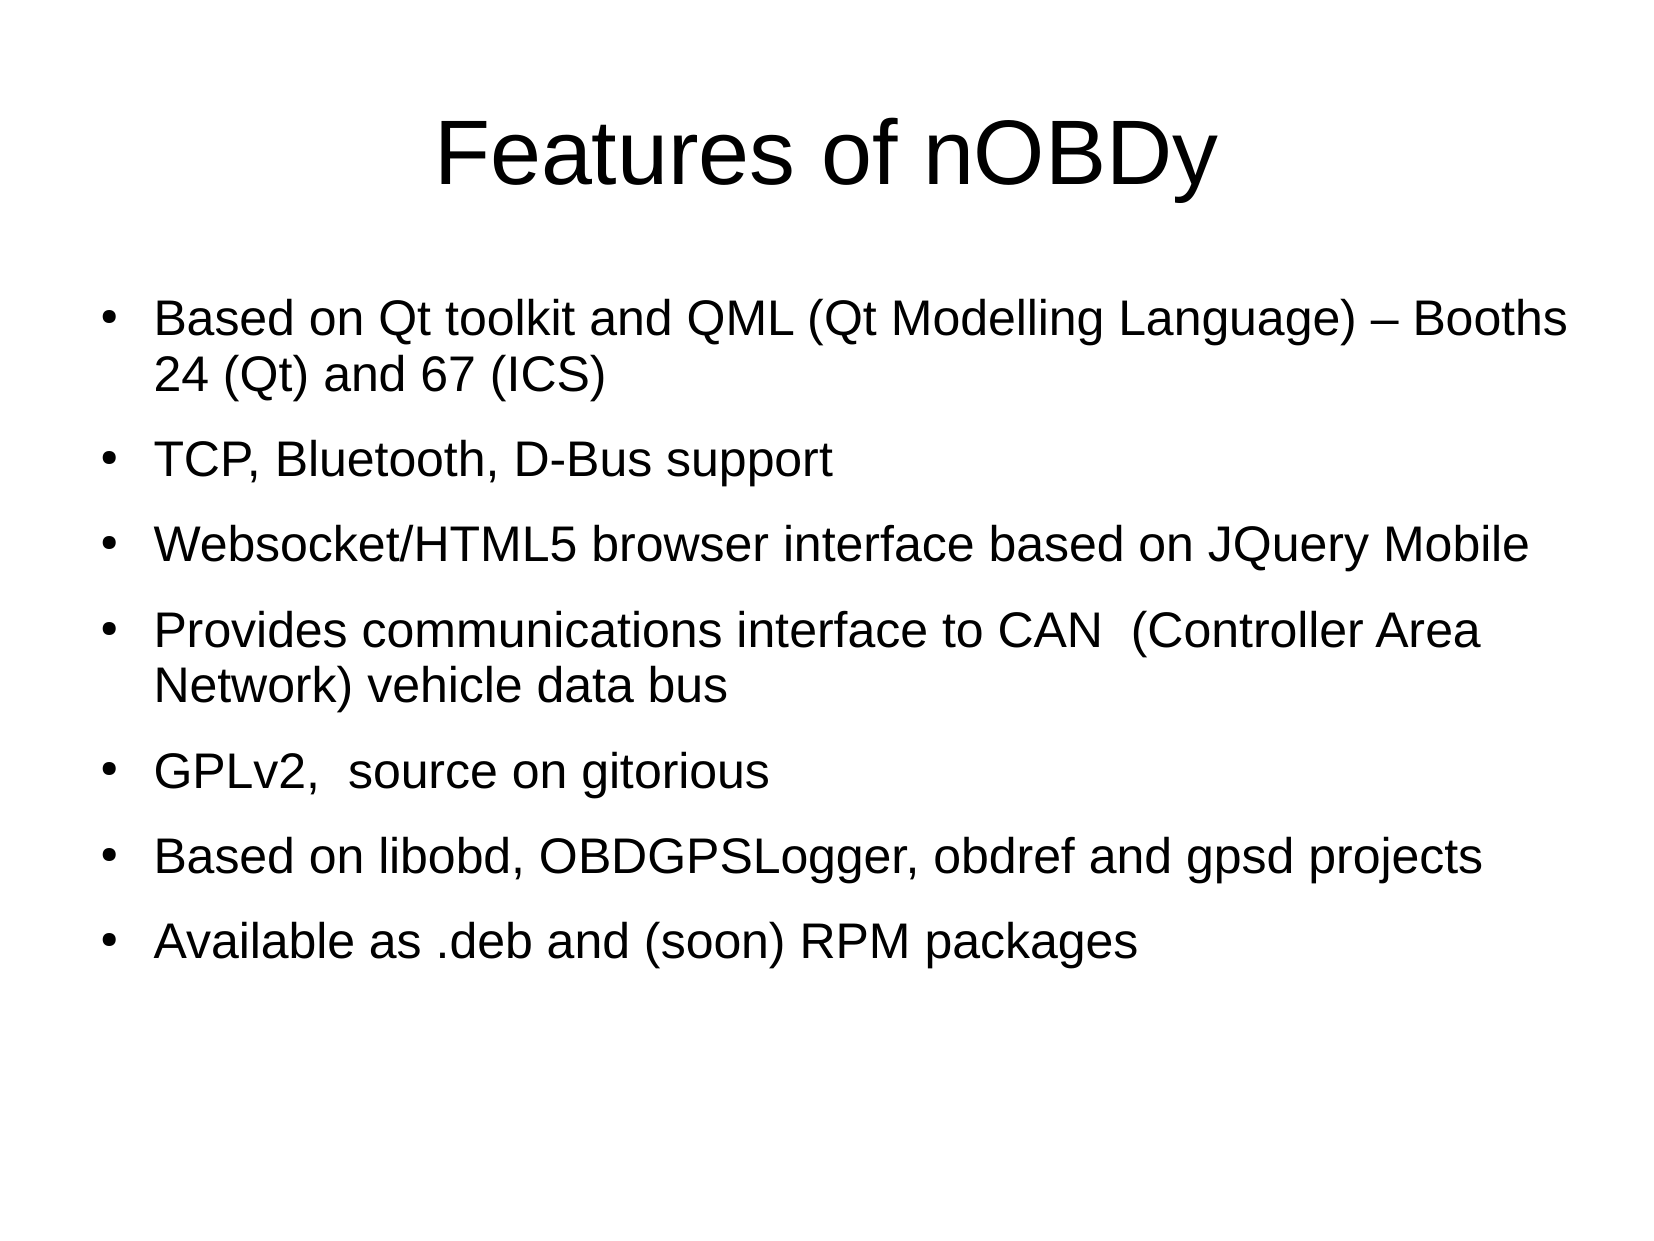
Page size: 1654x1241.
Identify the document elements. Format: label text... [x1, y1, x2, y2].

list Based on Qt toolkit and QML (Qt Modelling Language) – Booths 24 (Qt) and 67 (ICS) TCP, Bluetooth, D-Bus support Websocket/HTML5 browser interface based on JQuery Mobile Provides communications interface to CAN (Controller Area Network) vehicle data bus GPLv2, source on gitorious Based on libobd, OBDGPSLogger, obdref and gpsd projects Available as .deb and (soon) RPM packages [82, 290, 1571, 1109]
title Features of nOBDy [82, 49, 1571, 257]
